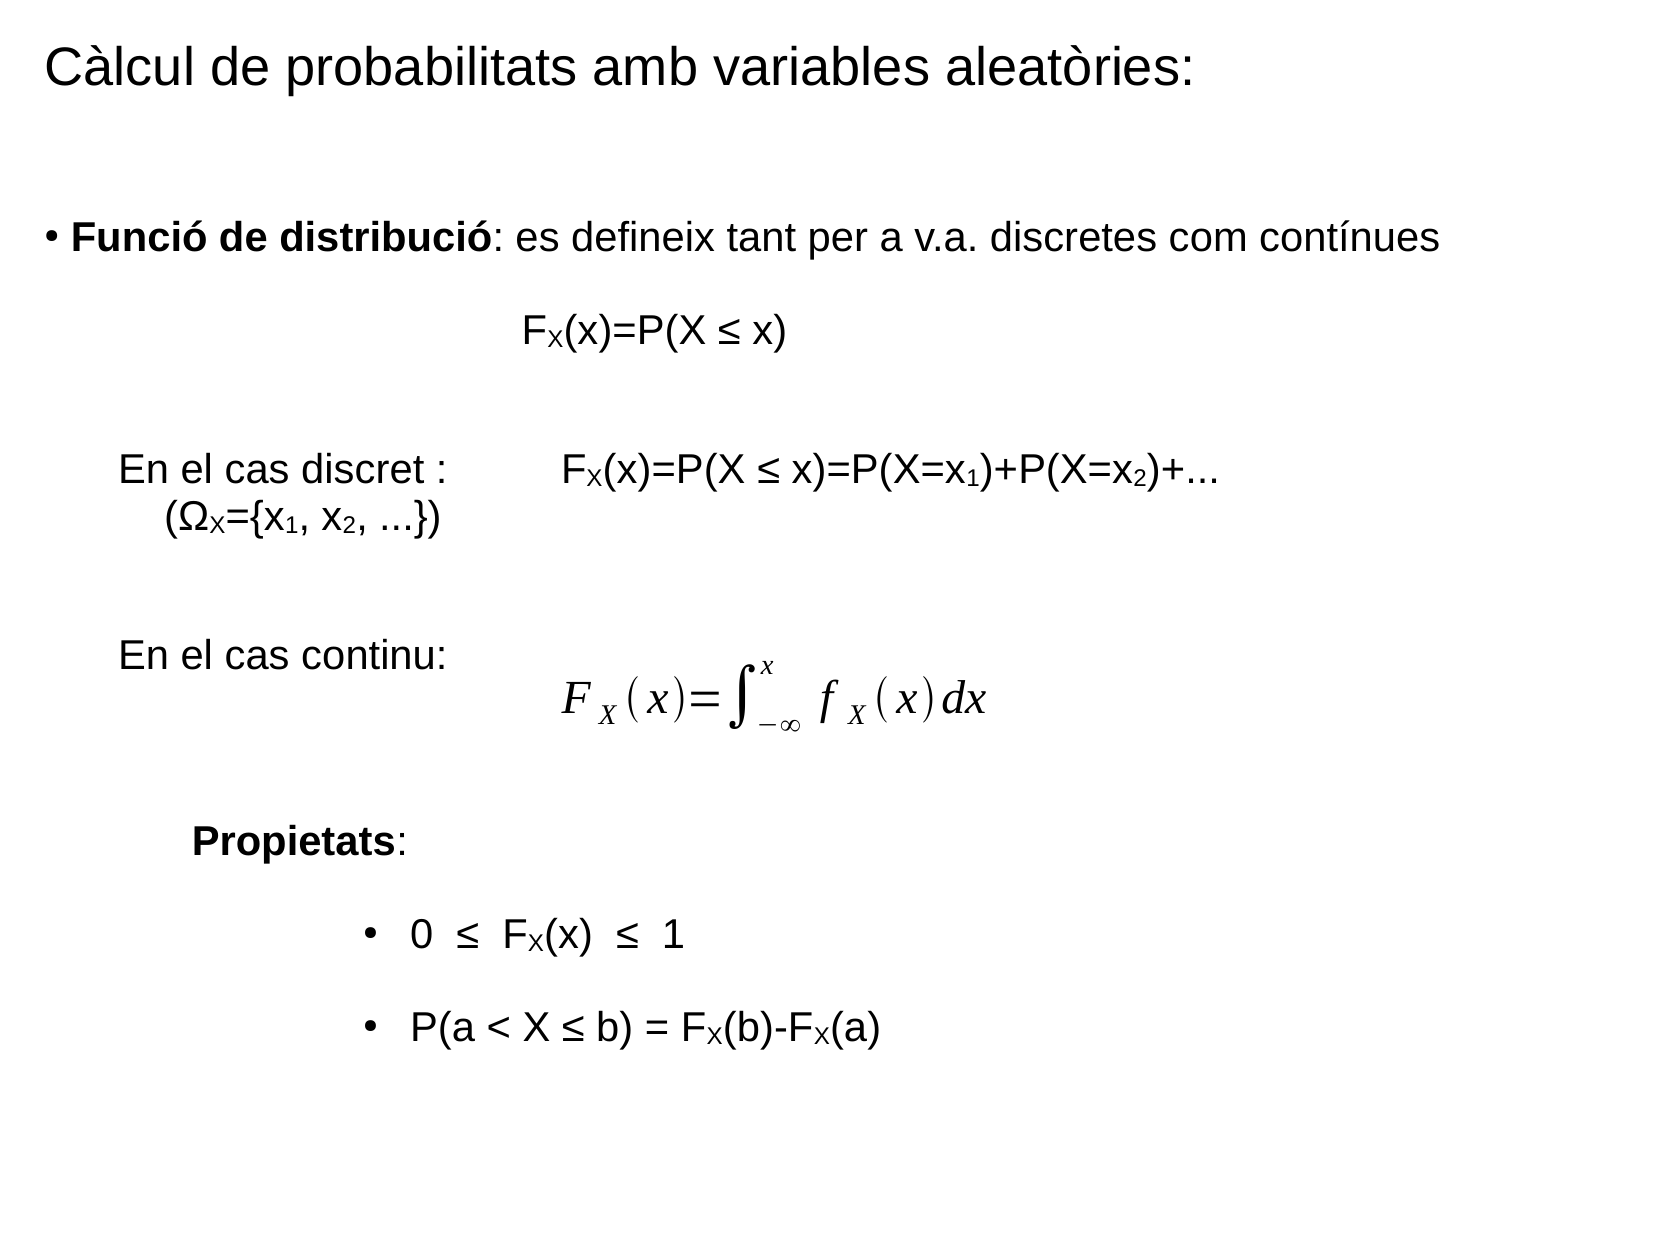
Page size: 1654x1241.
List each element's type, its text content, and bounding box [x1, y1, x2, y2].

text_box Càlcul de probabilitats amb variables aleatòries: Funció de distribució: es defineix tant per a v.a. discretes com contínues FX(x)=P(X ≤ x) En el cas discret : FX(x)=P(X ≤ x)=P(X=x1)+P(X=x2)+... (ΩX={x1, x2, ...}) En el cas continu: Propietats: 0 ≤ FX(x) ≤ 1 P(a < X ≤ b) = FX(b)-FX(a) [29, 29, 1595, 1180]
chart [552, 649, 993, 741]
